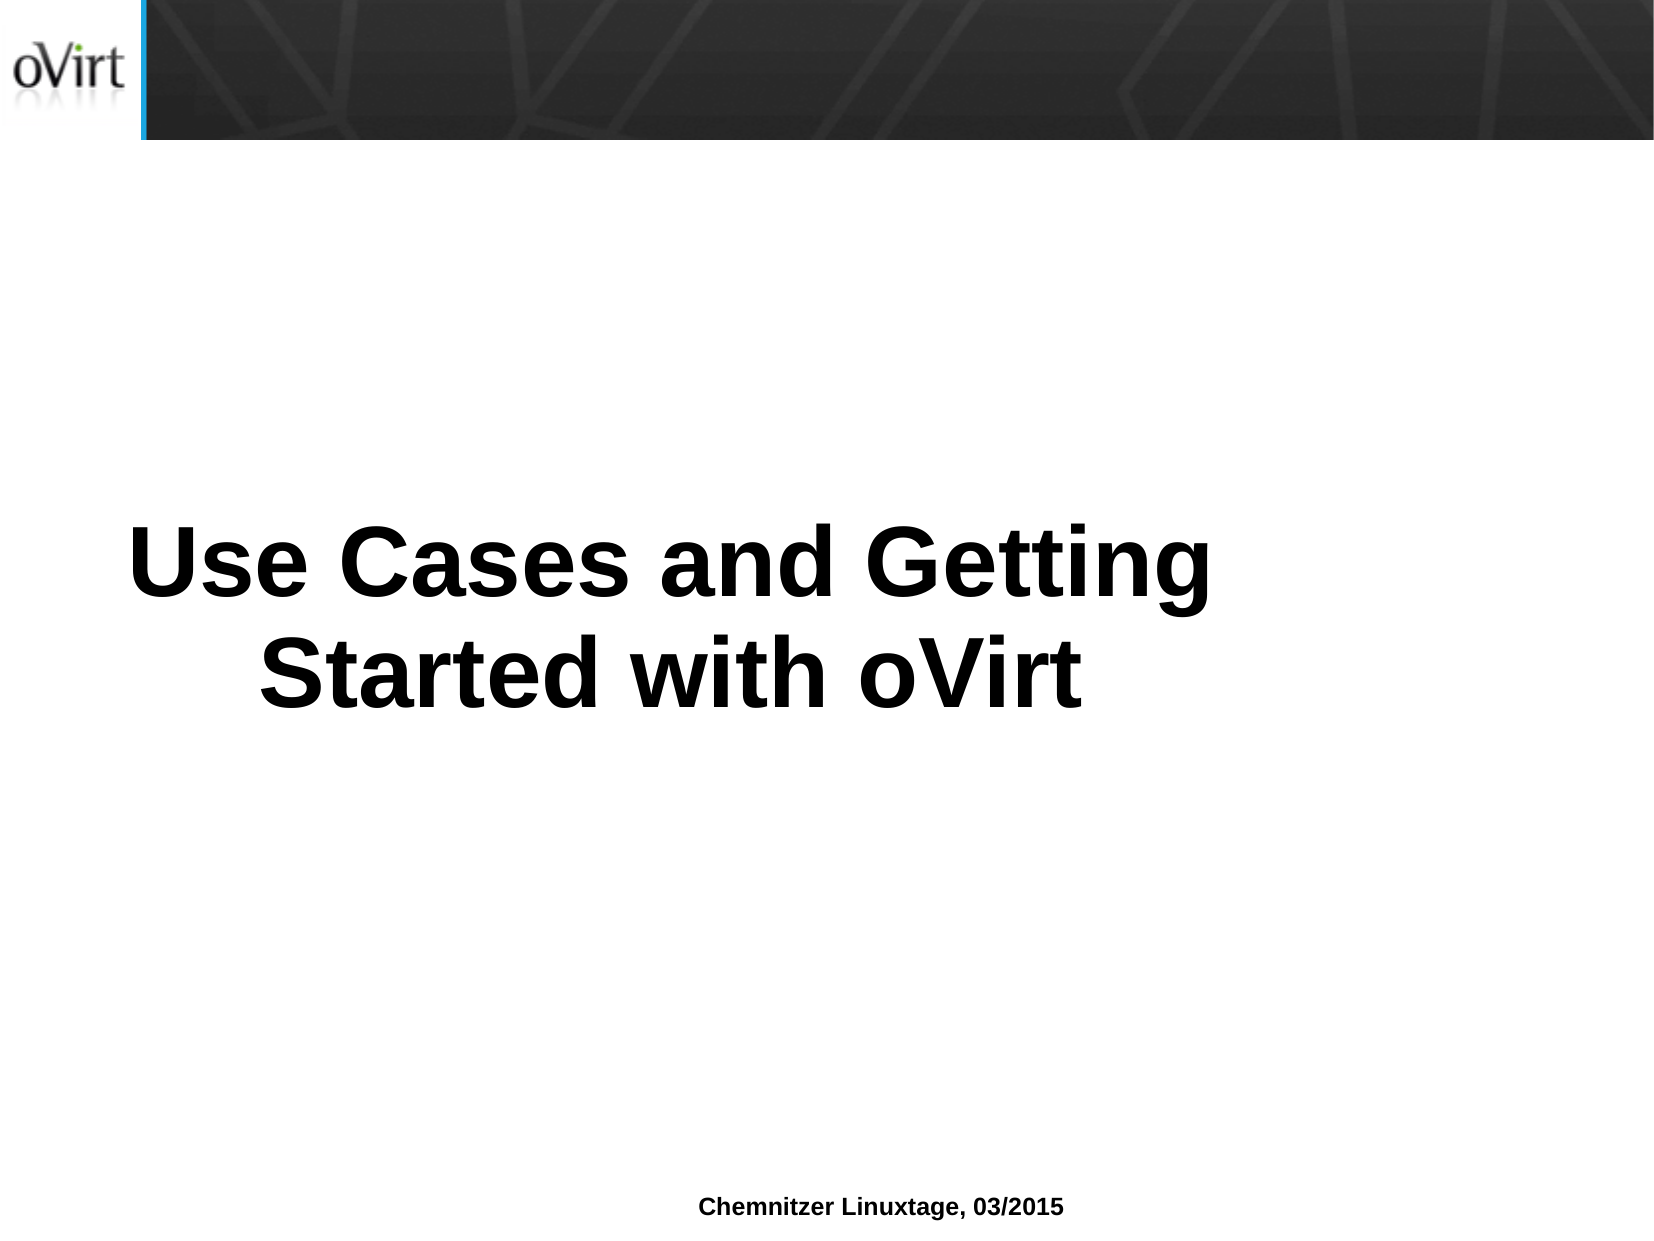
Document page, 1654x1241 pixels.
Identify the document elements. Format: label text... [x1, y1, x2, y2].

picture [0, 0, 1654, 140]
text_box Use Cases and Getting Started with oVirt [112, 498, 1549, 737]
